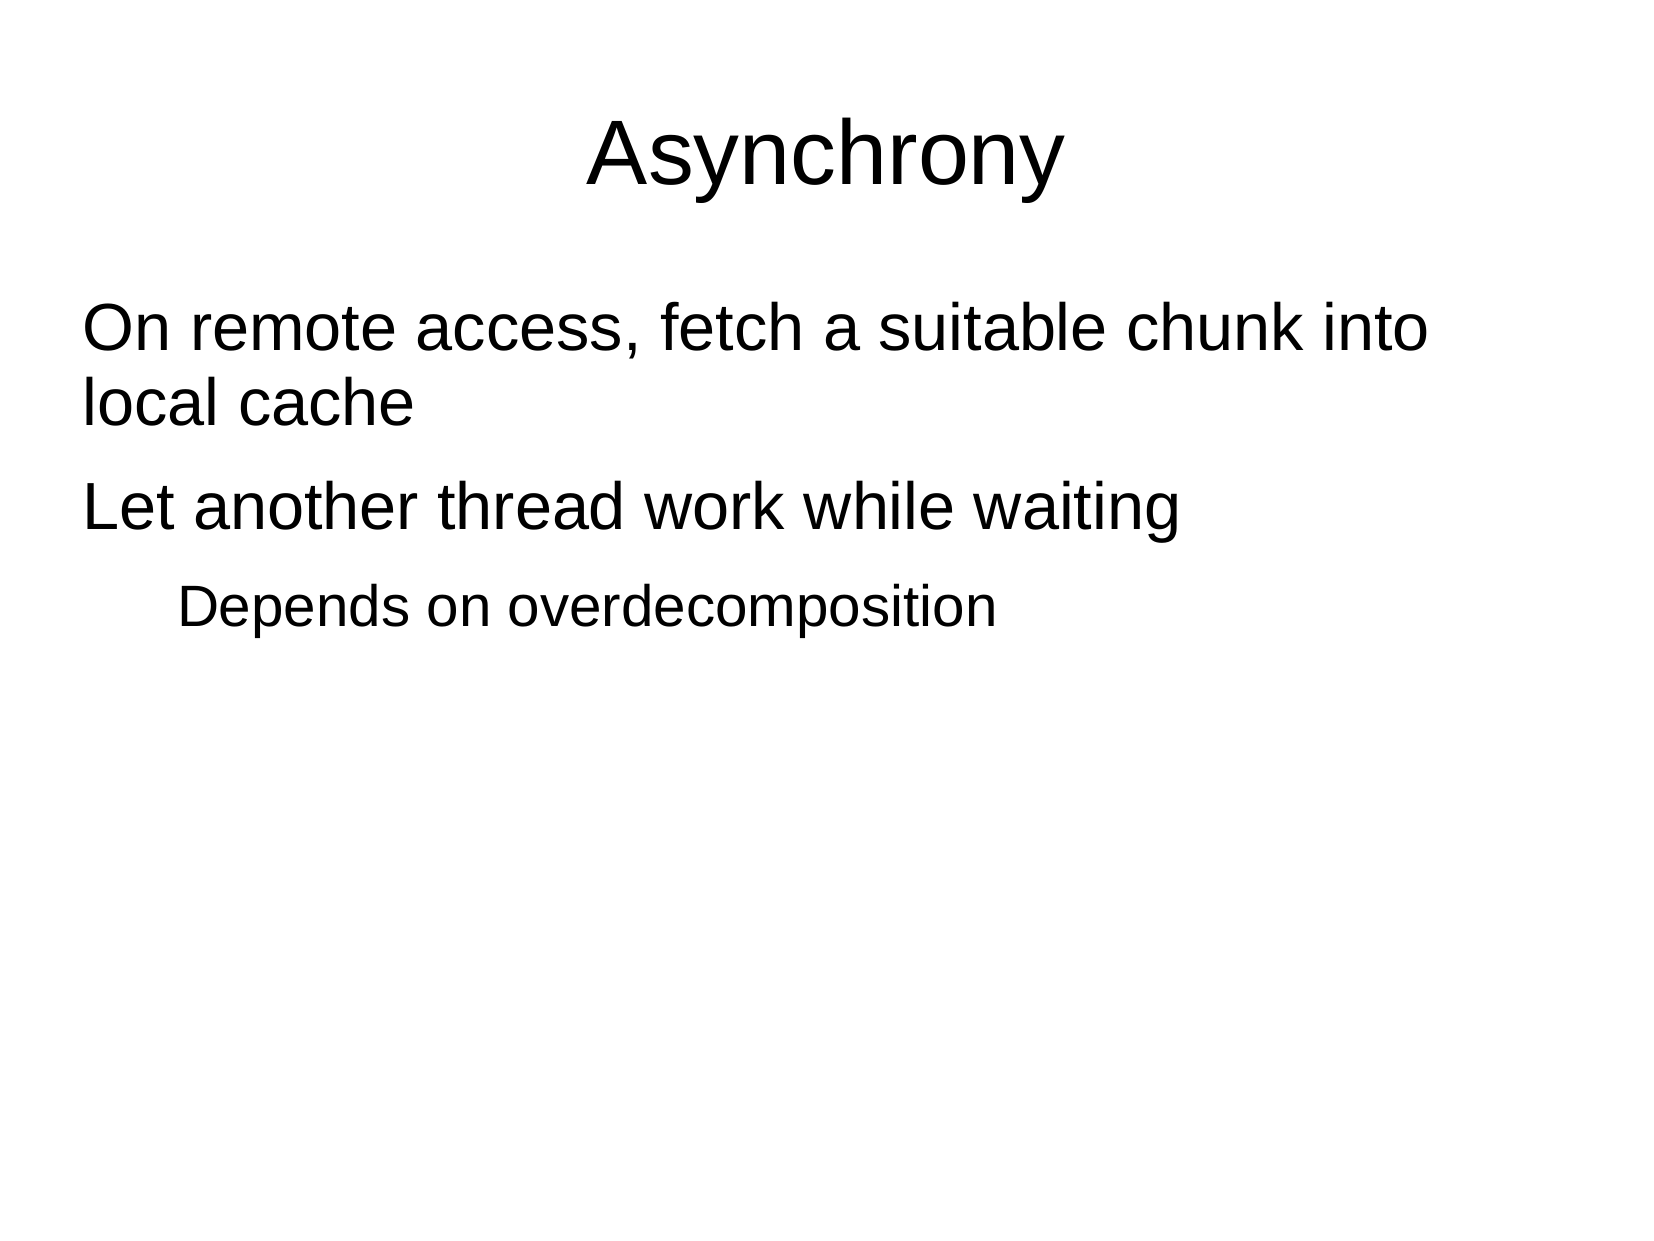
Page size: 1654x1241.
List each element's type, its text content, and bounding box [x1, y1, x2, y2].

title Asynchrony [82, 56, 1571, 250]
list On remote access, fetch a suitable chunk into local cache Let another thread work while waiting Depends on overdecomposition [82, 290, 1571, 1094]
